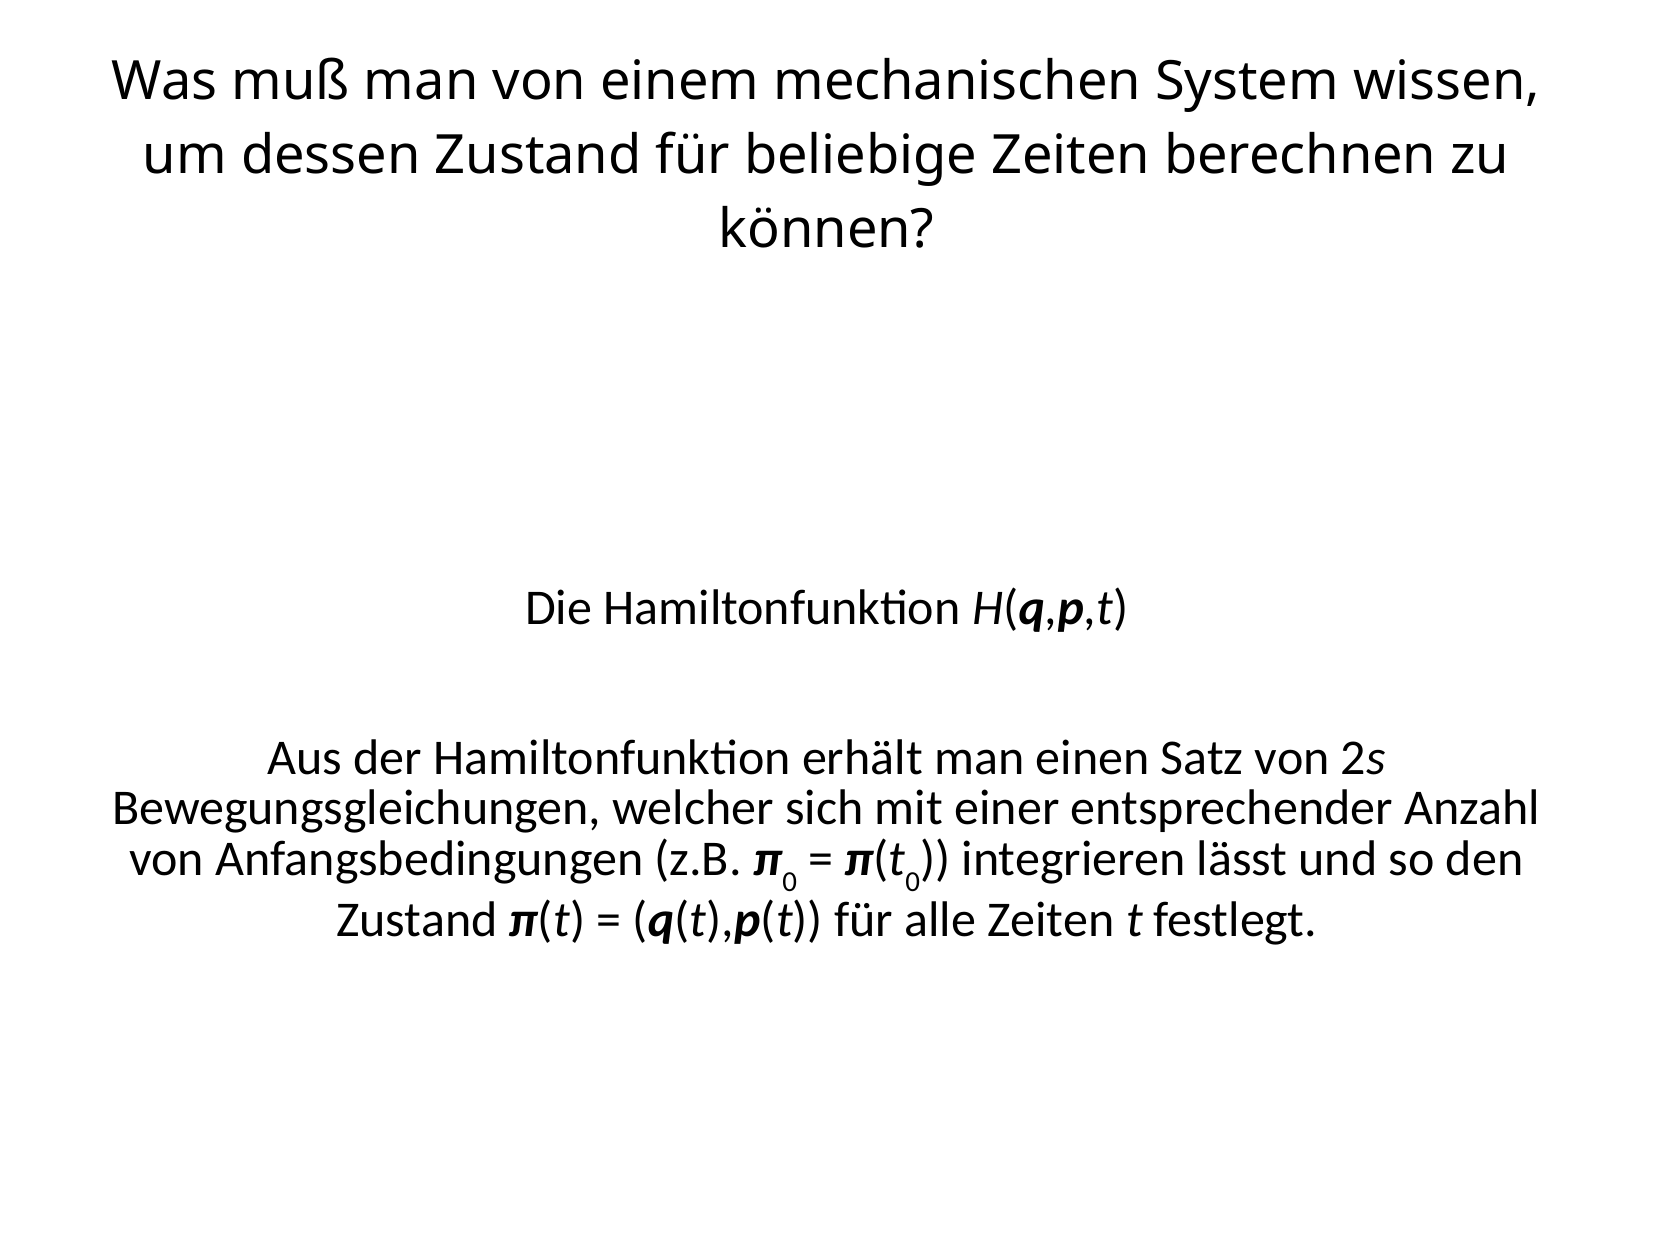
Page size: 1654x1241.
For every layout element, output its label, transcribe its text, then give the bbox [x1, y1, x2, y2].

subtitle Die Hamiltonfunktion H(q,p,t) Aus der Hamiltonfunktion erhält man einen Satz von 2s Bewegungsgleichungen, welcher sich mit einer entsprechender Anzahl von Anfangsbedingungen (z.B. π0 = π(t0)) integrieren lässt und so den Zustand π(t) = (q(t),p(t)) für alle Zeiten t festlegt. [82, 408, 1571, 1128]
title Was muß man von einem mechanischen System wissen, um dessen Zustand für beliebige Zeiten berechnen zu können? [82, 49, 1571, 257]
